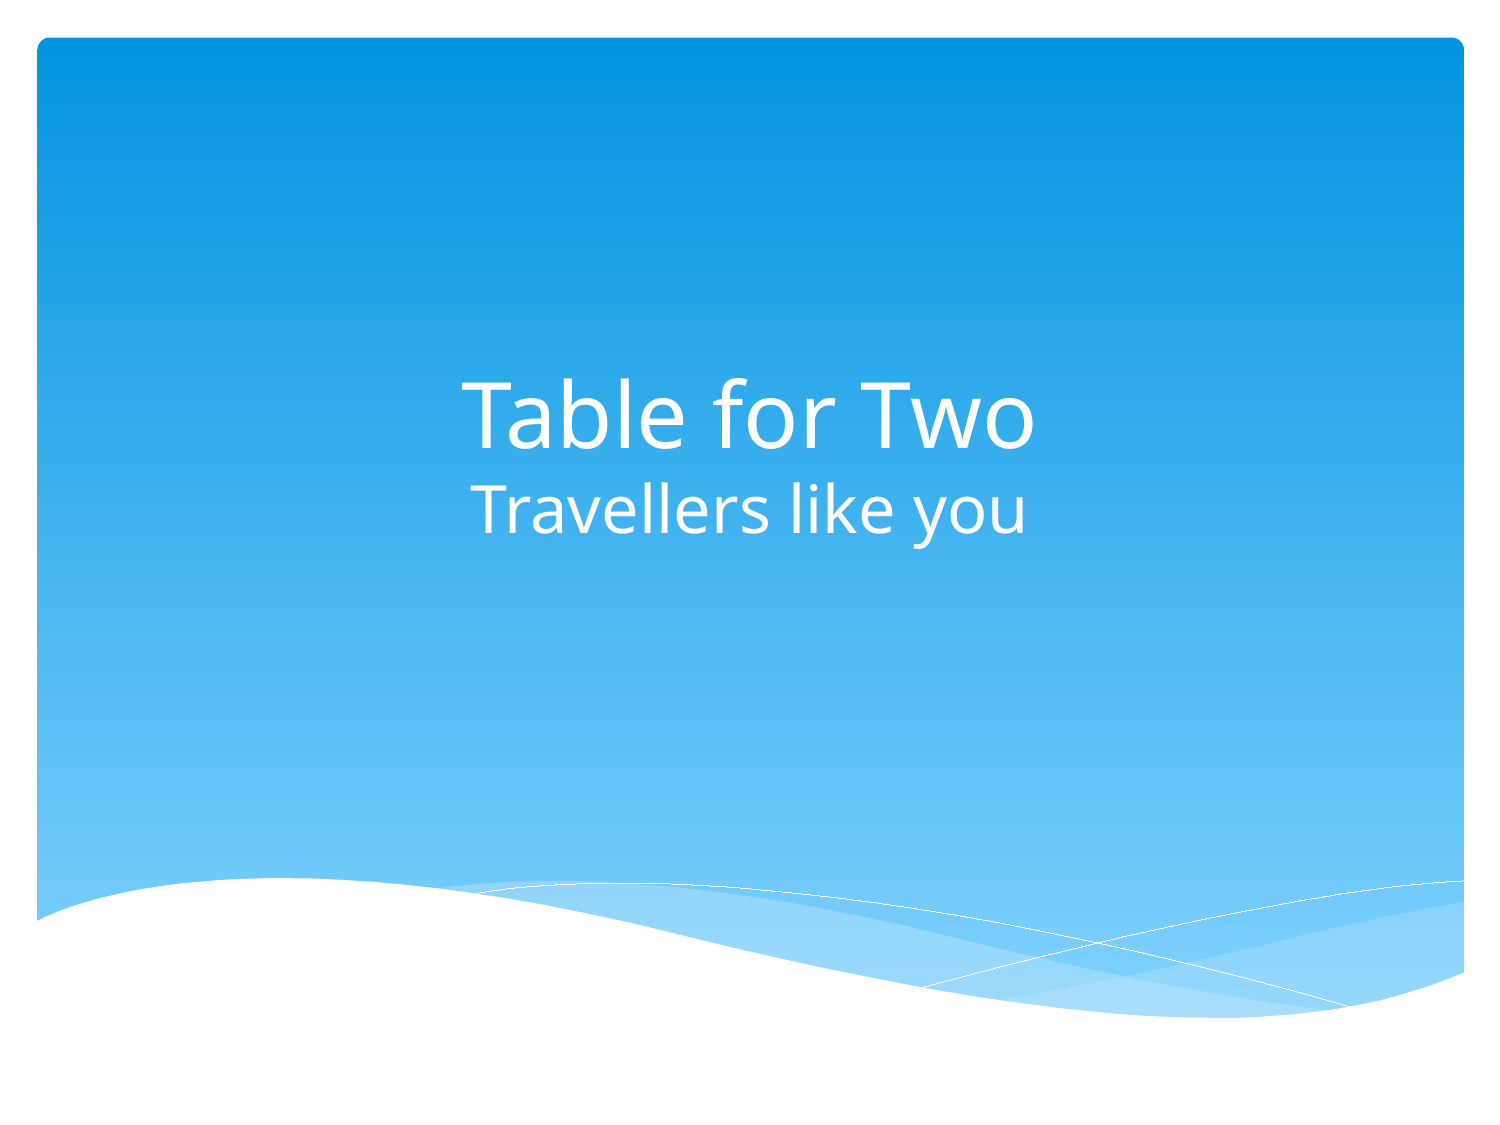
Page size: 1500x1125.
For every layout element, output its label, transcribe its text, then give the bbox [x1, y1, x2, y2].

title Table for Two Travellers like you [112, 262, 1388, 555]
